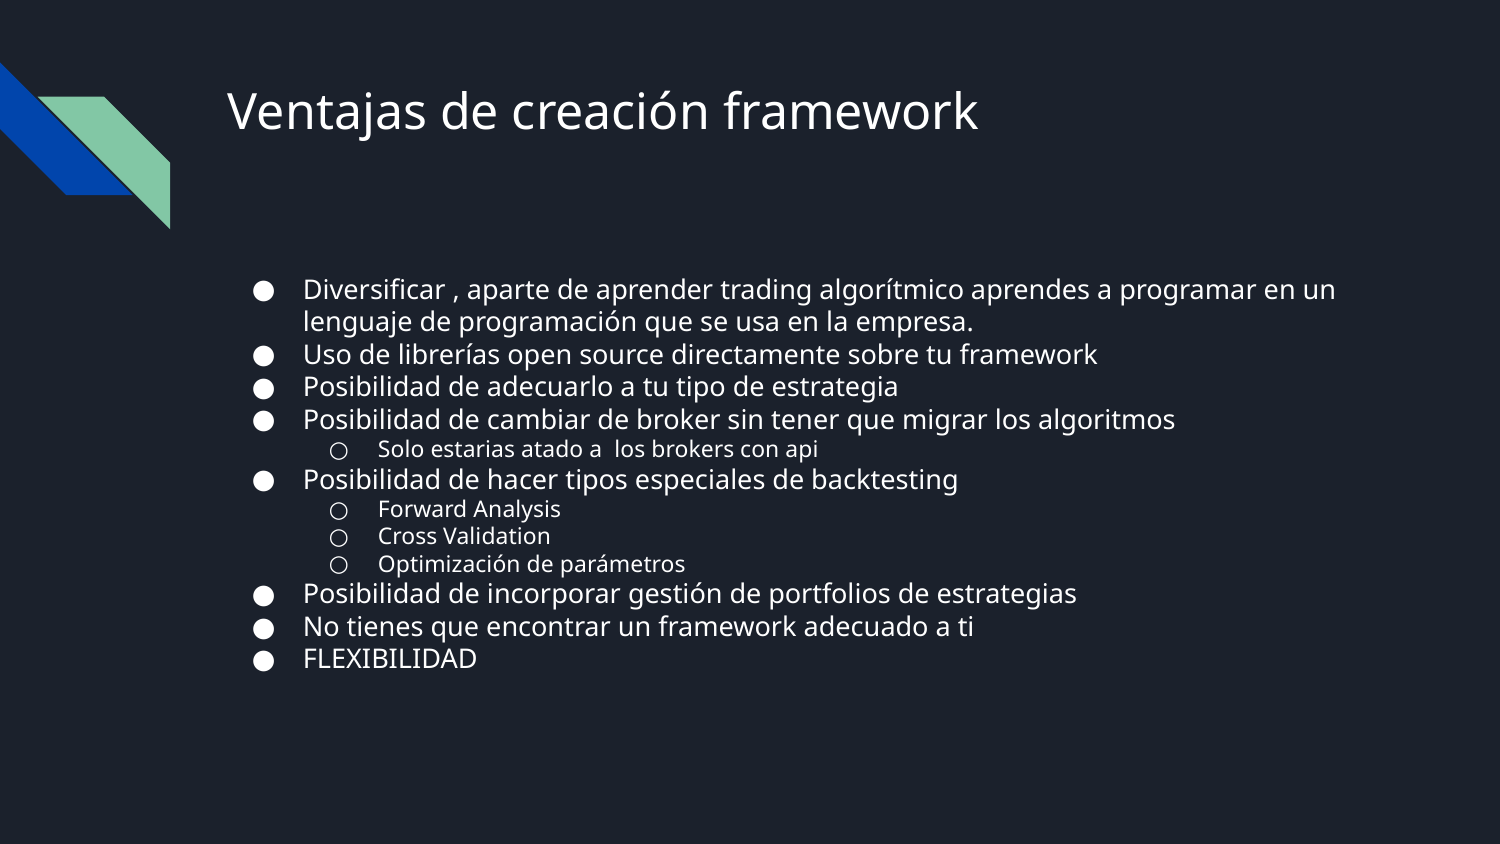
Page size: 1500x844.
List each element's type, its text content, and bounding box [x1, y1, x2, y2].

title Ventajas de creación framework [212, 64, 1368, 215]
list Diversificar , aparte de aprender trading algorítmico aprendes a programar en un lenguaje de programación que se usa en la empresa. Uso de librerías open source directamente sobre tu framework Posibilidad de adecuarlo a tu tipo de estrategia Posibilidad de cambiar de broker sin tener que migrar los algoritmos Solo estarias atado a los brokers con api Posibilidad de hacer tipos especiales de backtesting Forward Analysis Cross Validation Optimización de parámetros Posibilidad de incorporar gestión de portfolios de estrategias No tienes que encontrar un framework adecuado a ti FLEXIBILIDAD [212, 257, 1368, 735]
